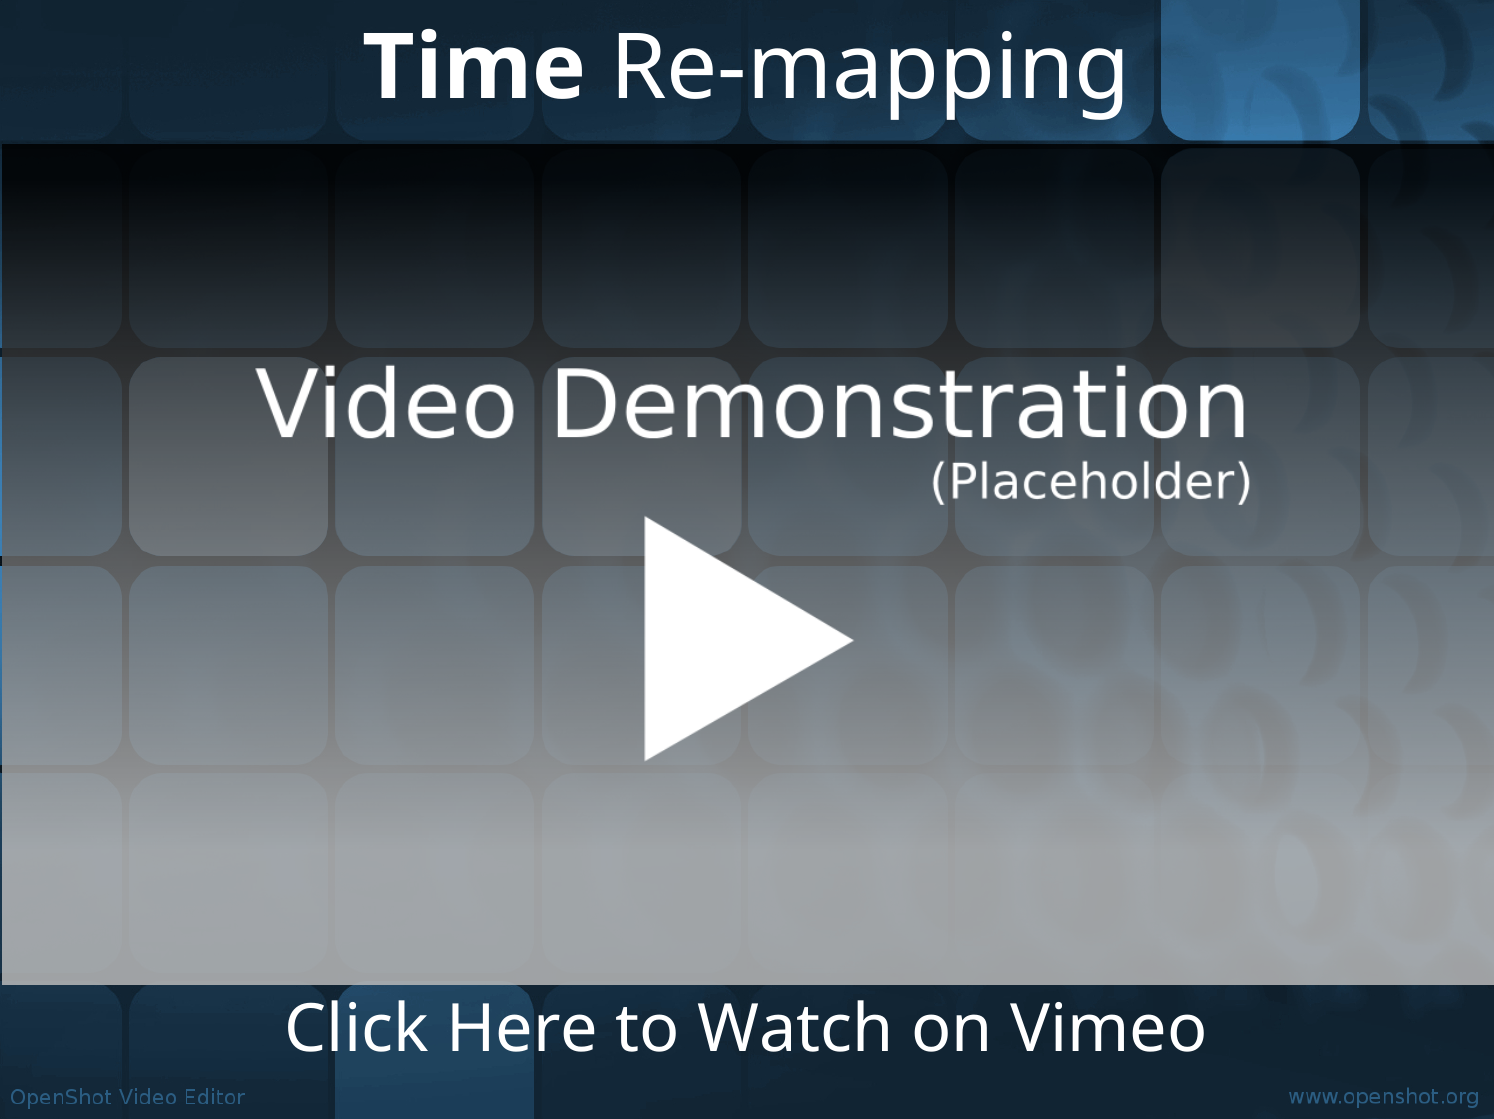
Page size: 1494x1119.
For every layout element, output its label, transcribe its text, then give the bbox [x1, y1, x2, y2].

title Click Here to Watch on Vimeo [74, 977, 1420, 1073]
title Time Re-mapping [74, 0, 1420, 125]
picture [0, 0, 1494, 1119]
